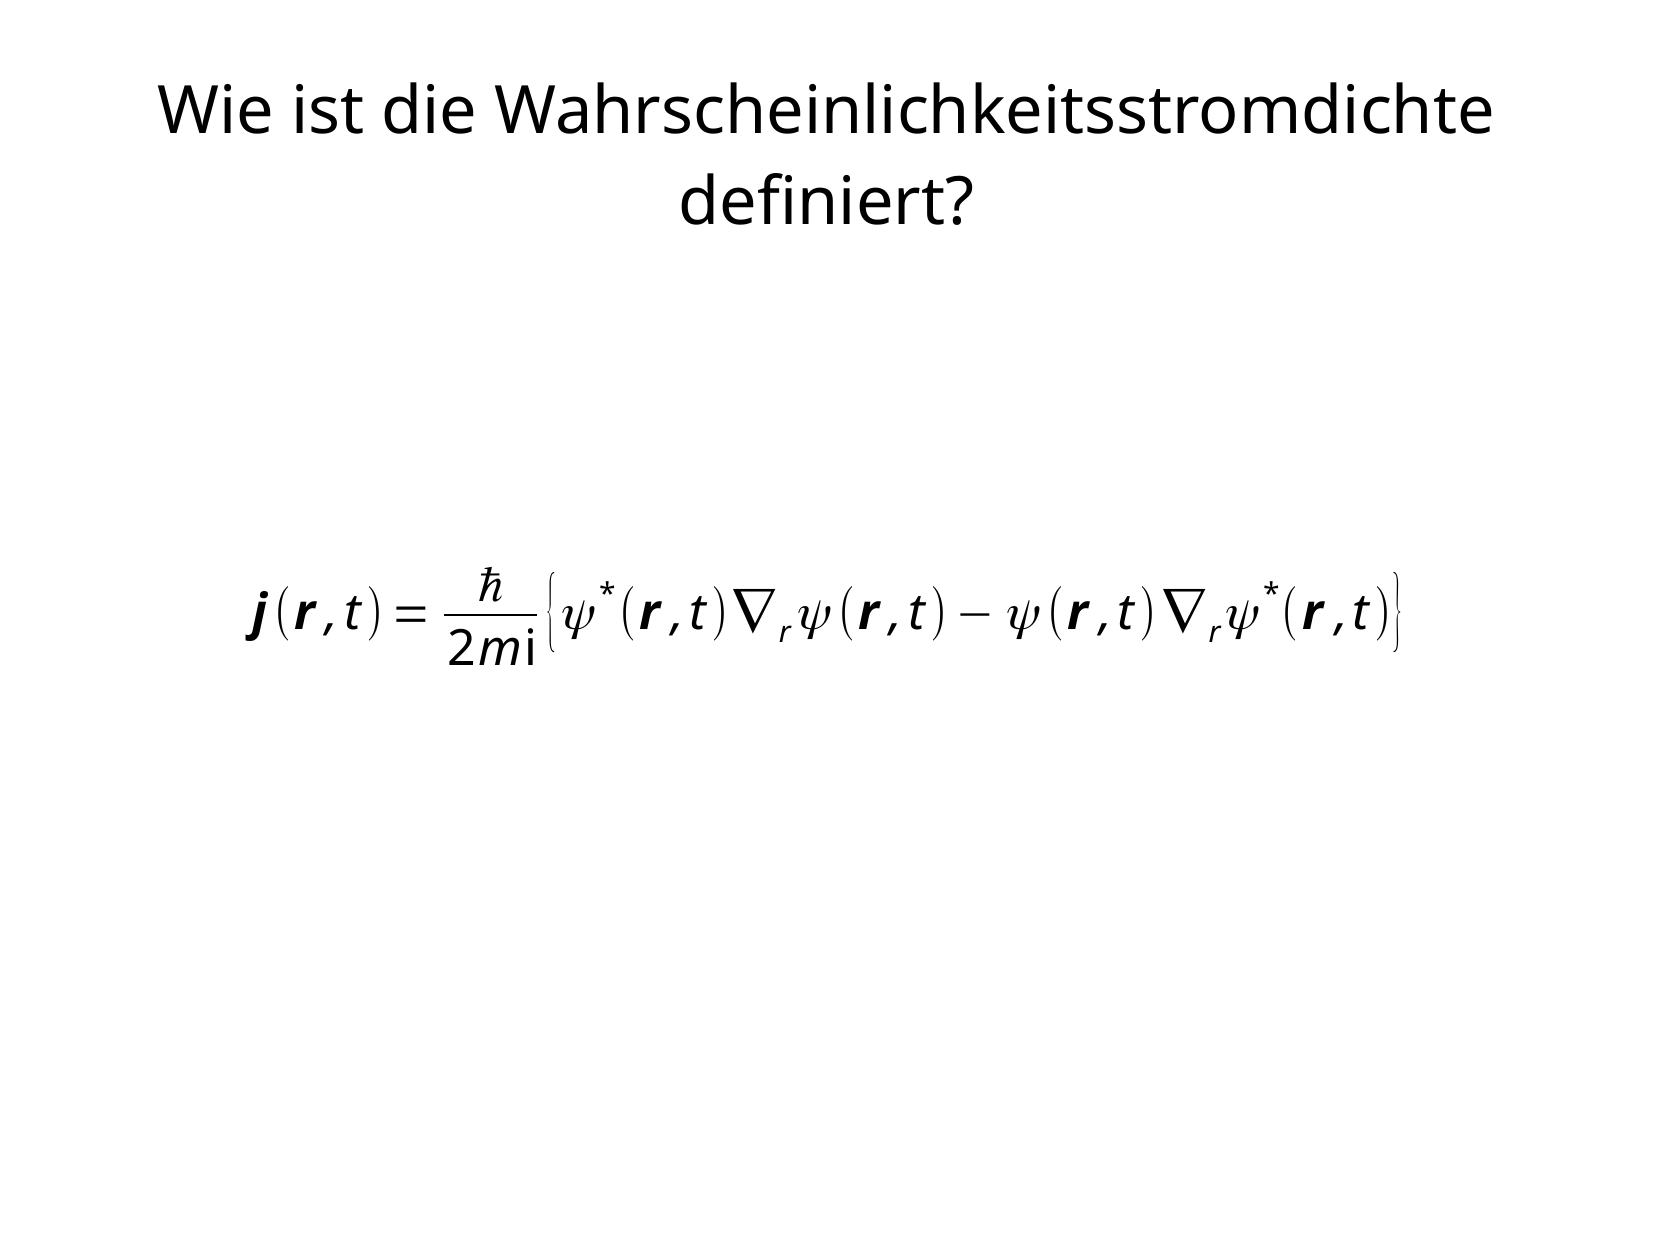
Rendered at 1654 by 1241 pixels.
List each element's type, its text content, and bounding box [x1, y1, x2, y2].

title Wie ist die Wahrscheinlichkeitsstromdichte definiert? [82, 49, 1571, 257]
chart [236, 560, 1417, 680]
